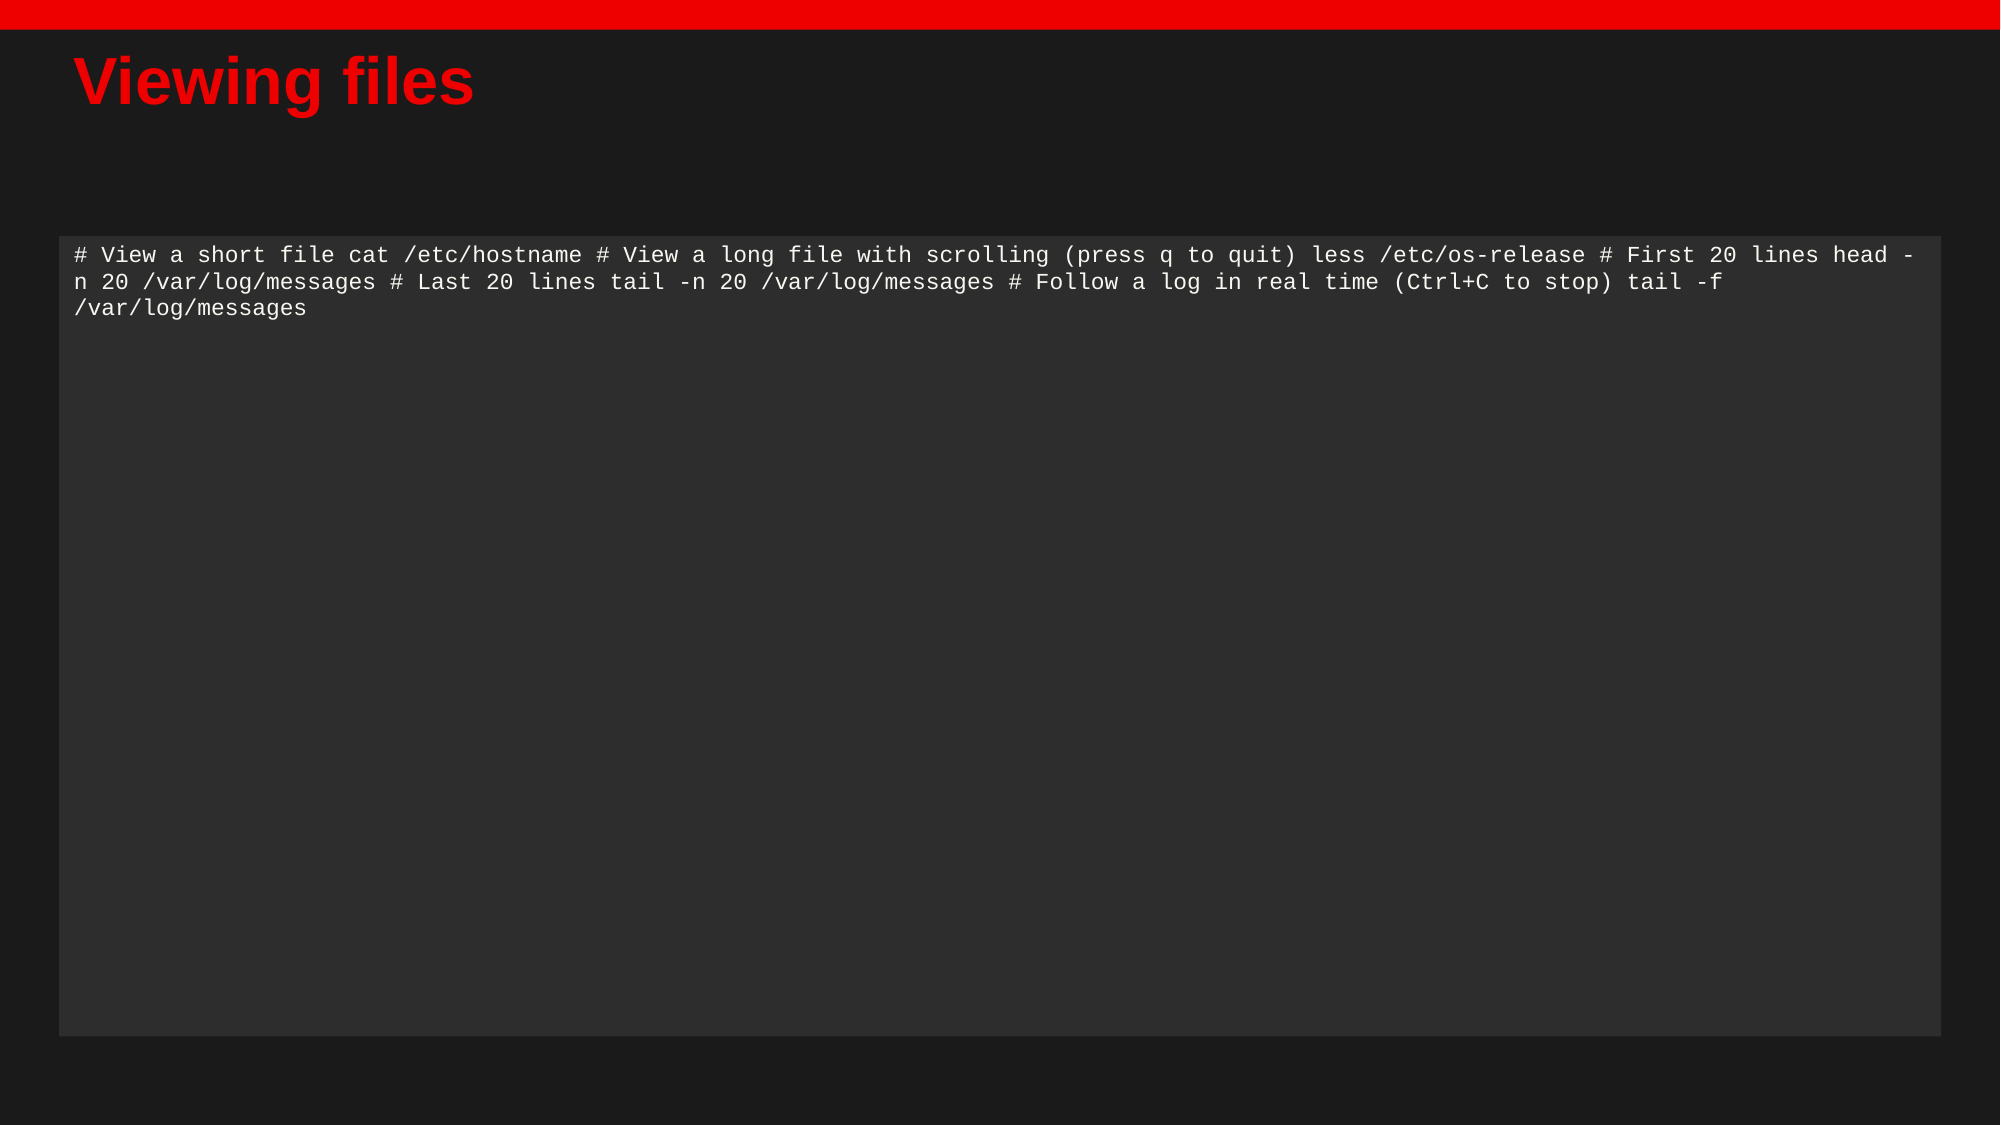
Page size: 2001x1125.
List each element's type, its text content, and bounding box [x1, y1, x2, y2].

text_box [0, 0, 2001, 30]
text_box Viewing files [59, 36, 1942, 208]
text_box # View a short file cat /etc/hostname # View a long file with scrolling (press q to quit) less /etc/os-release # First 20 lines head -n 20 /var/log/messages # Last 20 lines tail -n 20 /var/log/messages # Follow a log in real time (Ctrl+C to stop) tail -f /var/log/messages [59, 236, 1942, 1037]
